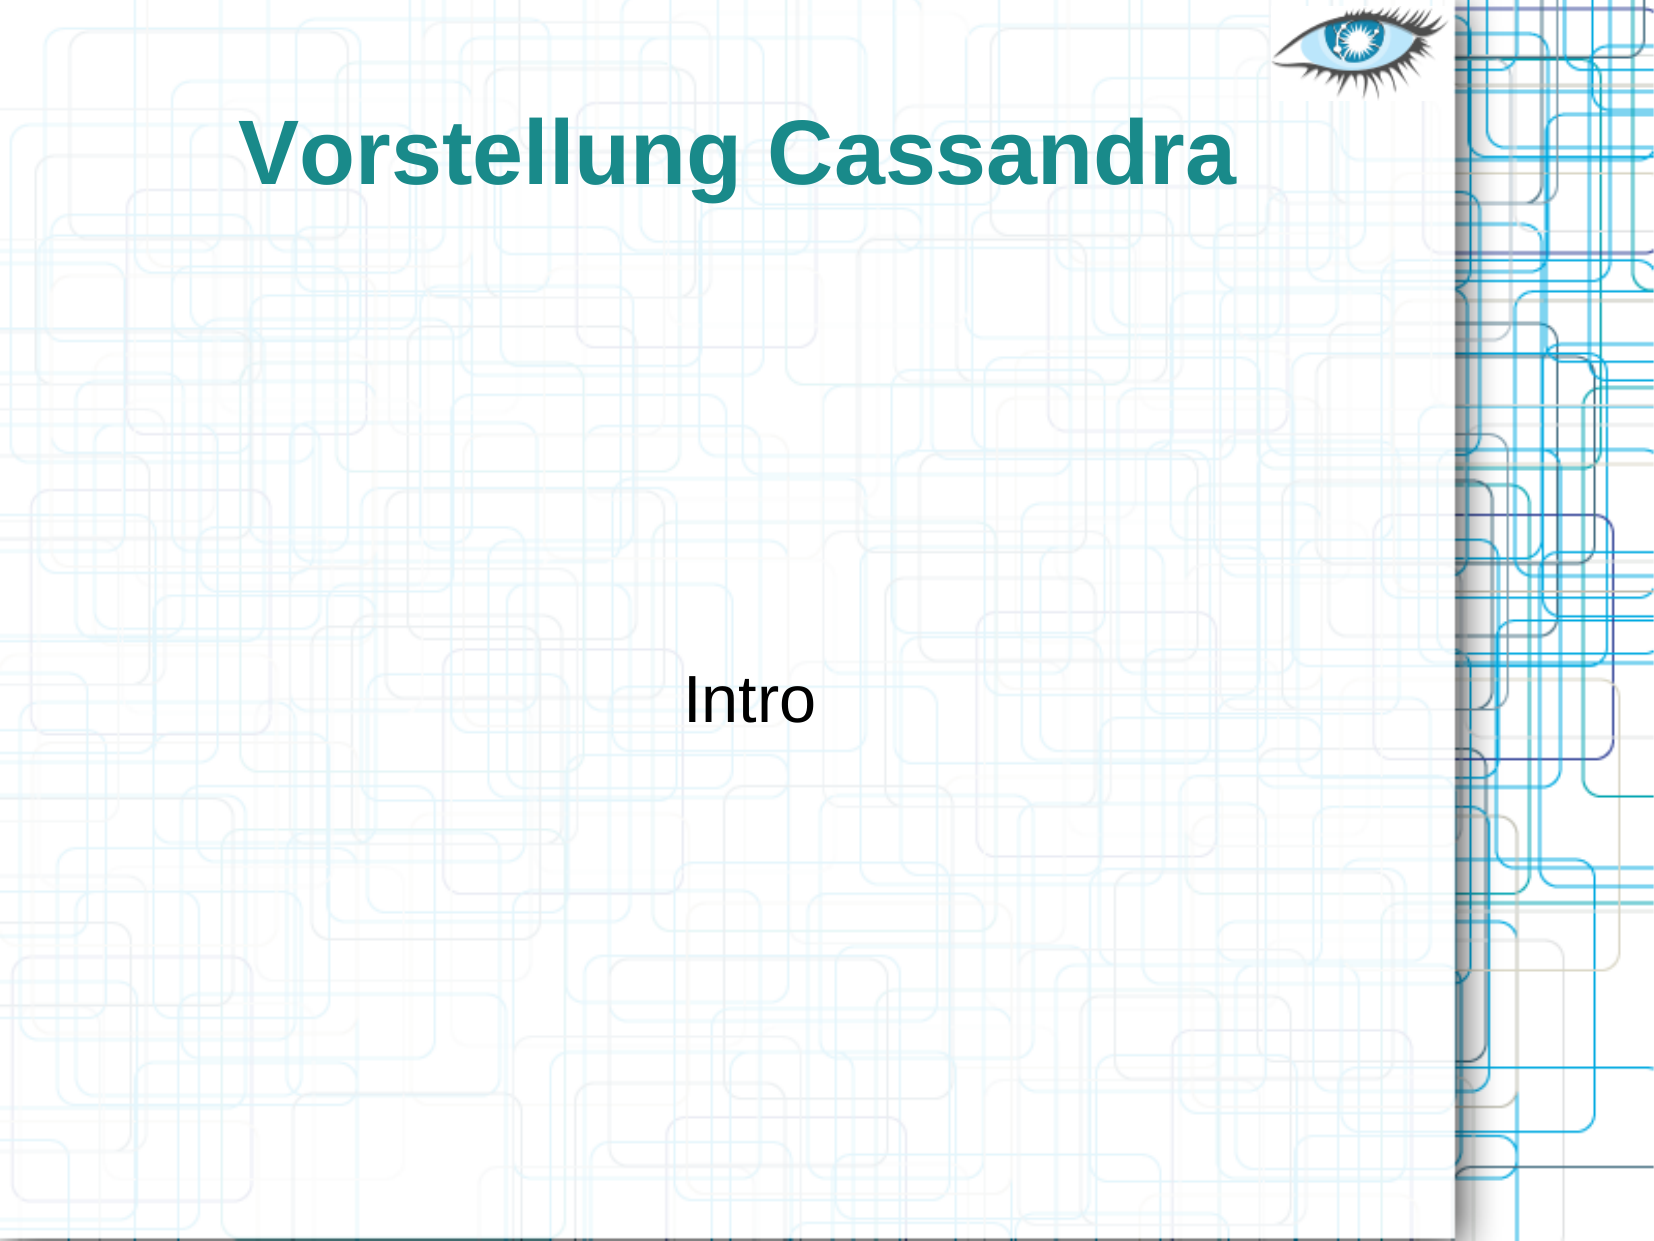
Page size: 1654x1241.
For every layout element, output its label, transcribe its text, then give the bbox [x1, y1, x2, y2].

picture [0, 0, 1654, 1241]
subtitle Intro [82, 290, 1418, 1109]
title Vorstellung Cassandra [59, 49, 1418, 257]
